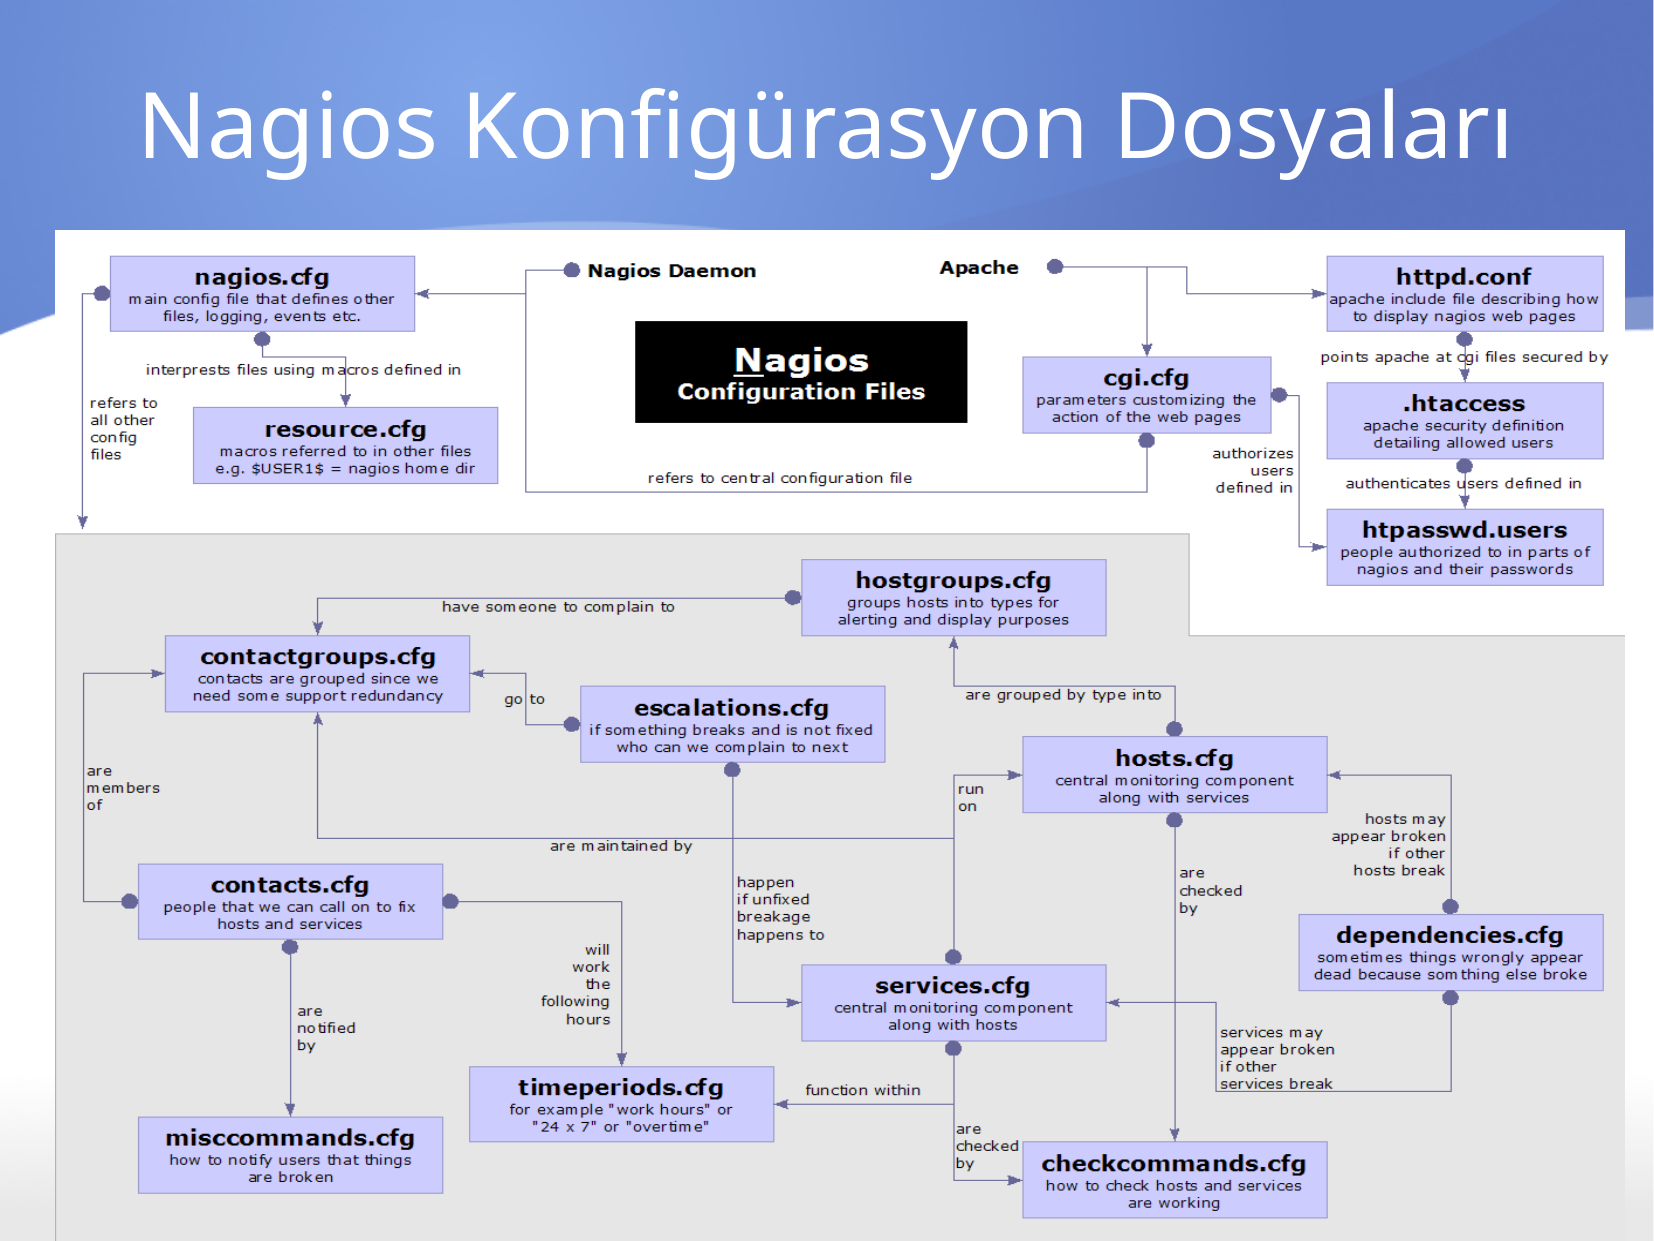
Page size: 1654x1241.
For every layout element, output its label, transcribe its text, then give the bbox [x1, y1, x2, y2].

title Nagios Konfigürasyon Dosyaları [82, 19, 1571, 228]
picture [0, 0, 1654, 1241]
